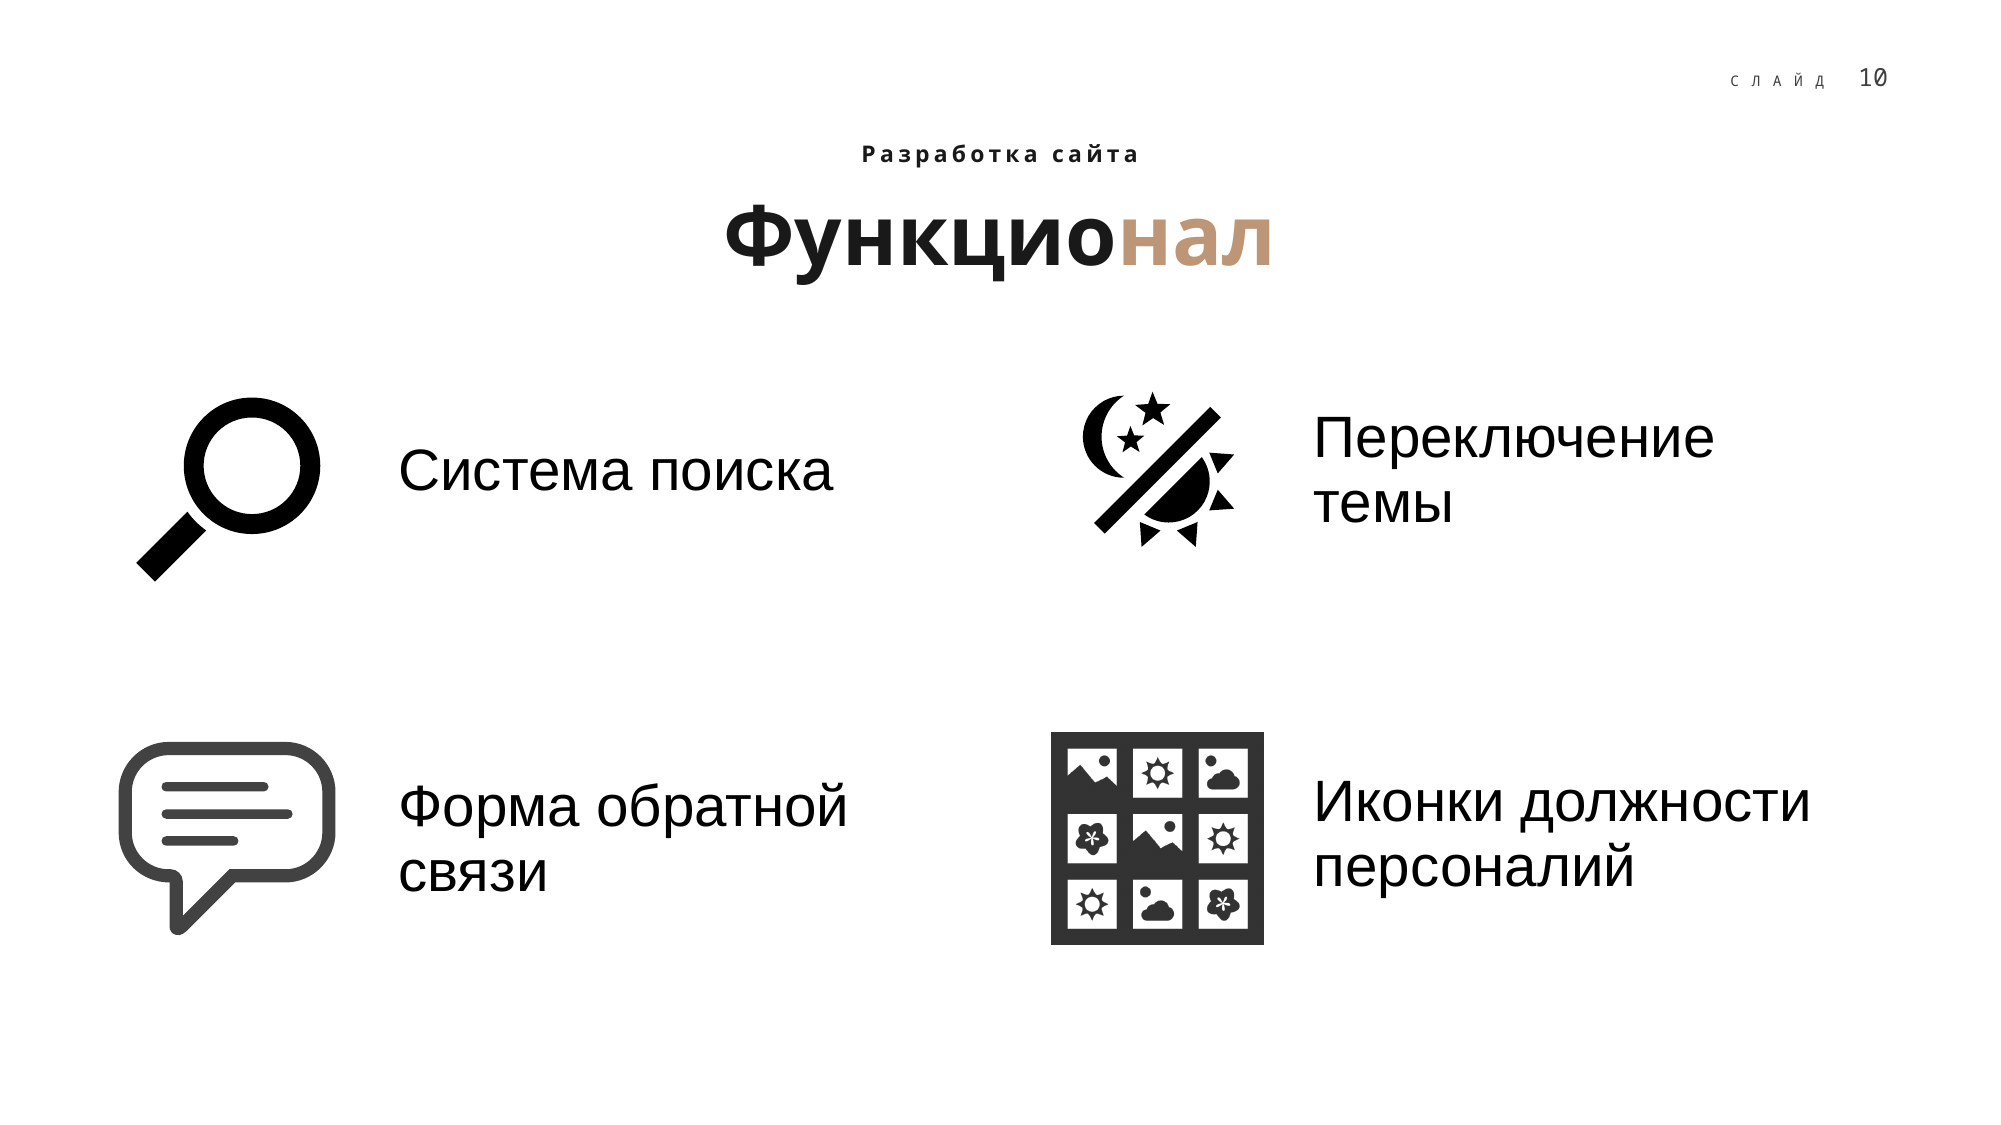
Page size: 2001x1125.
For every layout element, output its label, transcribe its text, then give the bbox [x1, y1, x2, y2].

picture [108, 720, 346, 957]
text_box Разработка сайта [687, 131, 1313, 175]
text_box Переключение темы [1299, 397, 1802, 543]
text_box Система поиска [383, 430, 886, 532]
picture [1064, 377, 1251, 564]
text_box Форма обратной связи [383, 766, 886, 912]
picture [1051, 732, 1264, 945]
text_box Функционал [243, 174, 1757, 290]
picture [122, 349, 332, 591]
text_box Иконки должности персоналий [1299, 761, 1920, 916]
